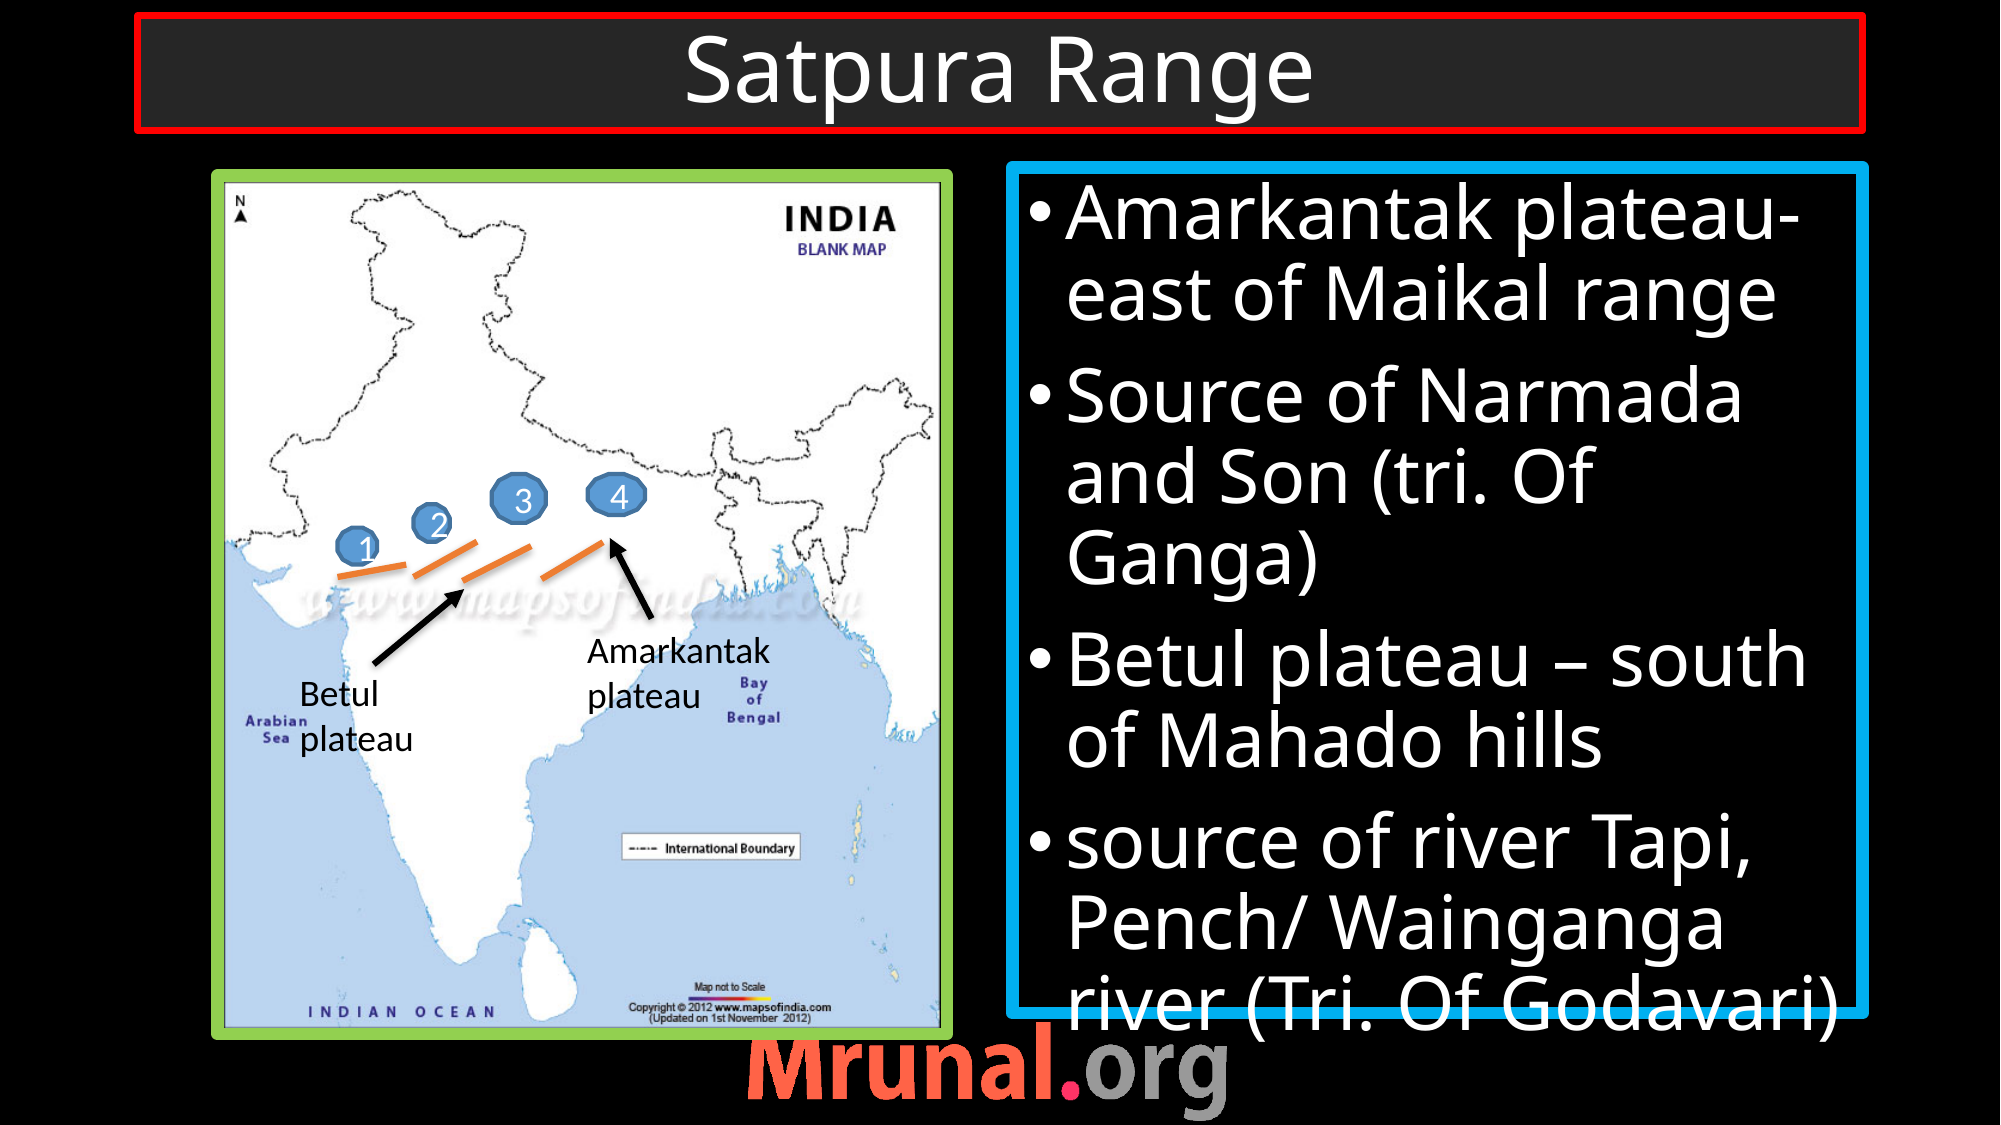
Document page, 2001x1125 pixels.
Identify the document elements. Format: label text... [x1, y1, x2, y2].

list Amarkantak plateau- east of Maikal range Source of Narmada and Son (tri. Of Ganga) Betul plateau – south of Mahado hills source of river Tapi, Pench/ Wainganga river (Tri. Of Godavari) [1012, 167, 1863, 1014]
title Satpura Range [137, 15, 1863, 131]
picture [223, 182, 941, 1028]
picture [741, 1005, 1230, 1125]
text_box 2 [413, 504, 450, 542]
text_box 4 [587, 473, 645, 516]
text_box 3 [491, 473, 546, 523]
text_box Amarkantak plateau [572, 619, 816, 724]
text_box Betul plateau [284, 662, 432, 767]
text_box 1 [337, 527, 378, 565]
